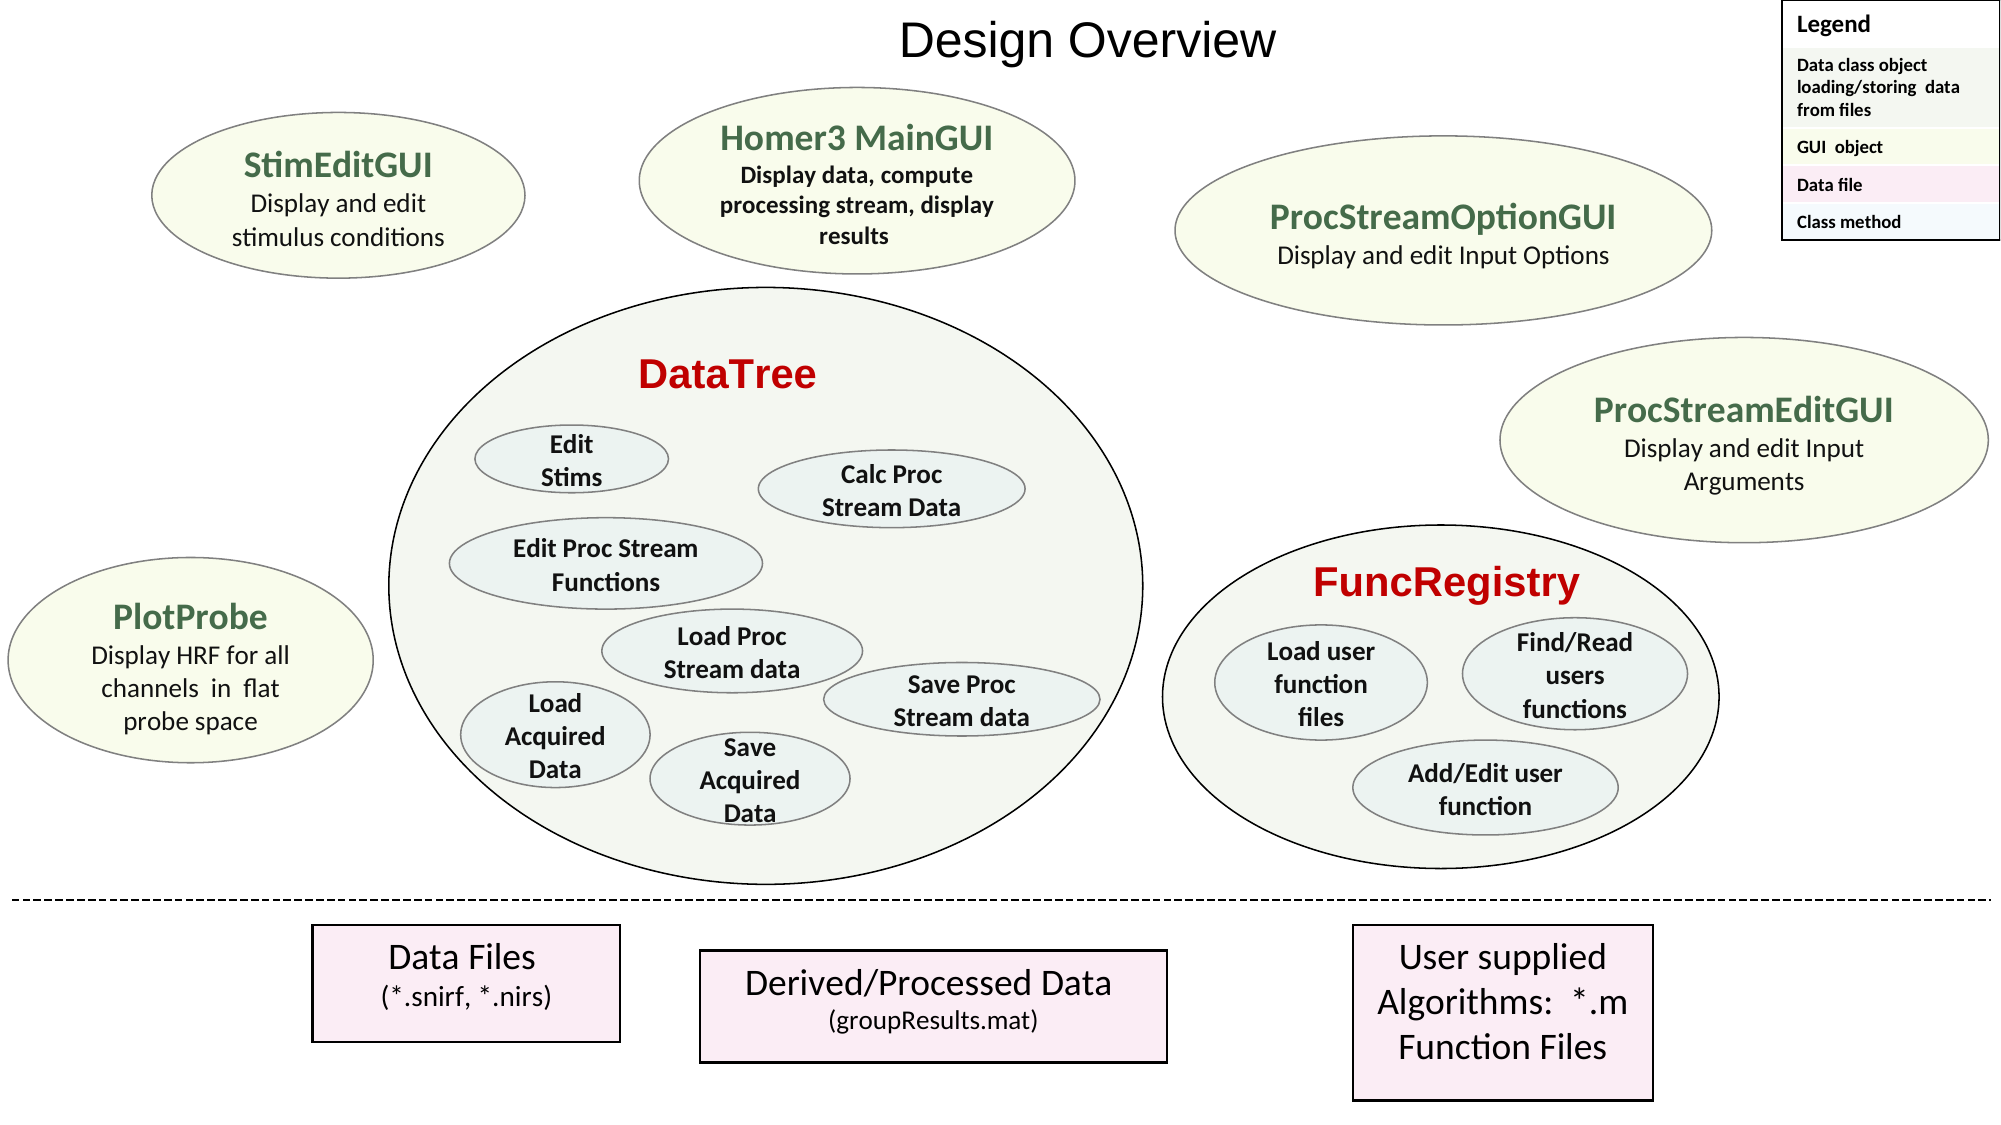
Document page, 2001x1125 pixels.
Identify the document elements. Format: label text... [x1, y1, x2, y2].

text_box Find/Read users functions [1462, 617, 1688, 730]
text_box Calc Proc Stream Data [758, 450, 1026, 528]
text_box Homer3 MainGUI Display data, compute processing stream, display results [639, 87, 1075, 274]
text_box [388, 287, 1143, 885]
text_box Save Acquired Data [650, 732, 851, 826]
text_box Design Overview [412, 0, 1763, 76]
text_box ProcStreamOptionGUI Display and edit Input Options [1175, 135, 1712, 325]
text_box DataTree [549, 339, 906, 405]
text_box PlotProbe Display HRF for all channels in flat probe space [8, 557, 374, 763]
text_box [1304, 525, 1578, 547]
text_box StimEditGUI Display and edit stimulus conditions [151, 112, 526, 279]
text_box [1162, 561, 1720, 869]
text_box ProcStreamEditGUI Display and edit Input Arguments [1500, 337, 1989, 543]
text_box Class method [1783, 204, 1999, 239]
text_box User supplied Algorithms: *.m Function Files [1354, 926, 1652, 1099]
text_box Edit Proc Stream Functions [449, 517, 763, 610]
text_box Load user function files [1214, 624, 1428, 741]
text_box Data file [1783, 166, 1999, 202]
text_box FuncRegistry [1269, 547, 1625, 613]
text_box GUI object [1783, 129, 1999, 164]
text_box Load Proc Stream data [601, 609, 863, 693]
text_box Data Files (*.snirf, *.nirs) [314, 926, 619, 1041]
text_box Derived/Processed Data (groupResults.mat) [701, 952, 1166, 1061]
text_box Add/Edit user function [1352, 740, 1619, 835]
text_box Data class object loading/storing data from files [1783, 48, 1999, 127]
text_box Load Acquired Data [460, 681, 651, 788]
text_box Save Proc Stream data [823, 662, 1101, 737]
text_box Edit Stims [474, 425, 669, 493]
text_box Legend [1783, 1, 1999, 42]
